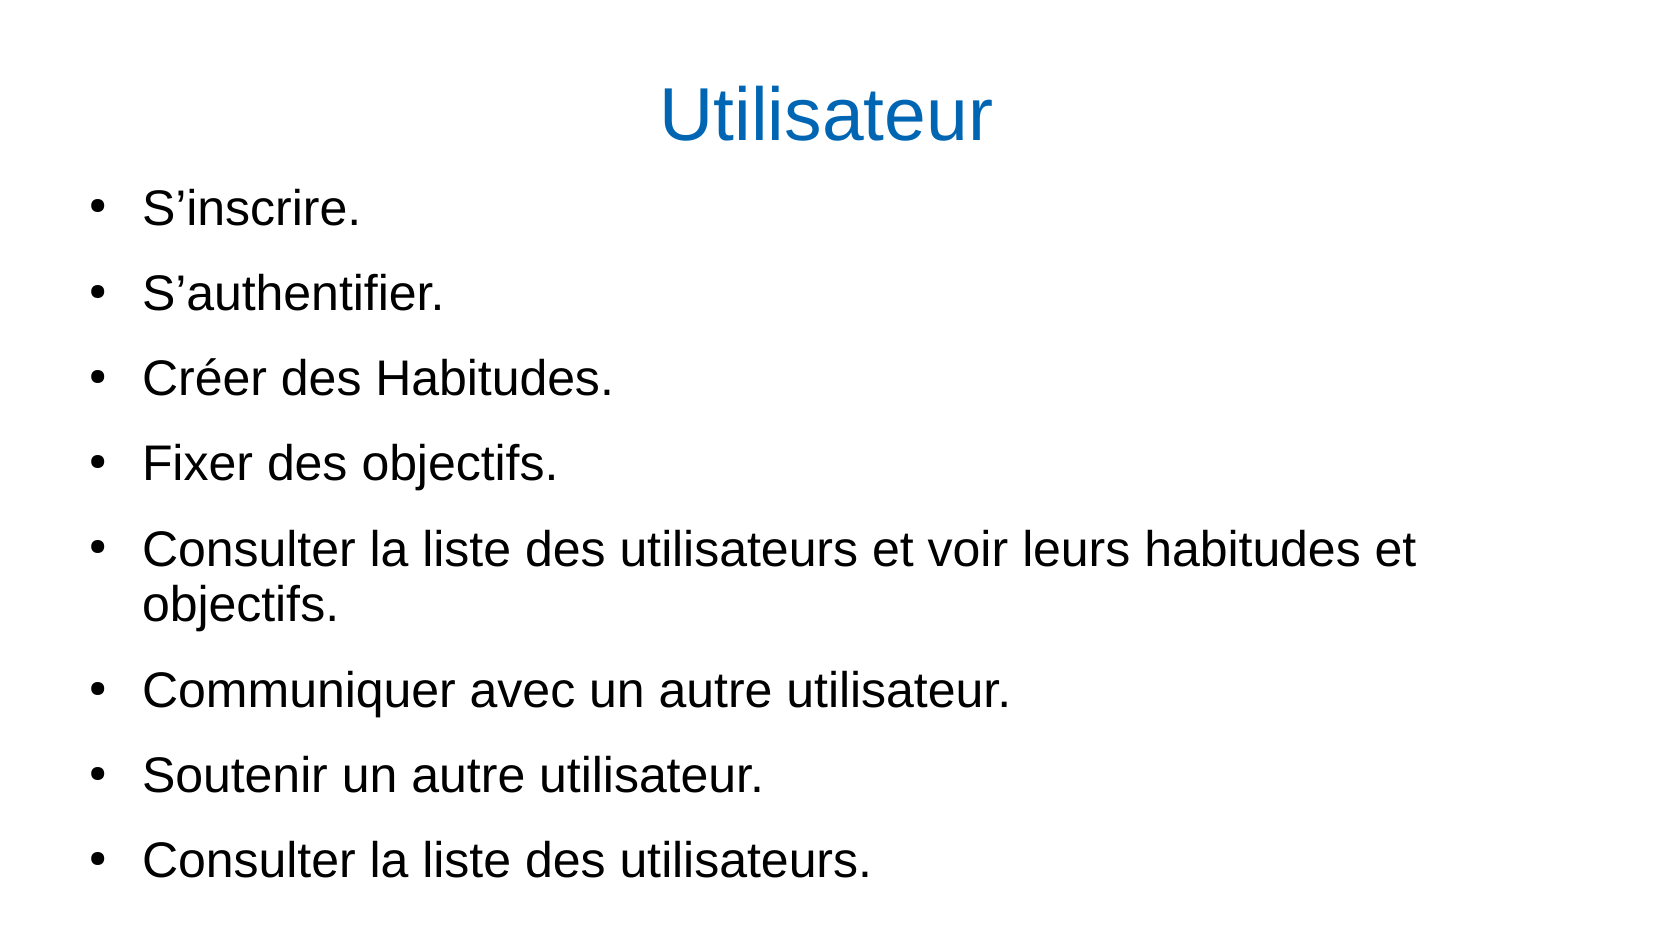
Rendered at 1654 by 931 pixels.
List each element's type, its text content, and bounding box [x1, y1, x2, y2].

title Utilisateur [82, 37, 1571, 193]
list S’inscrire. S’authentifier. Créer des Habitudes. Fixer des objectifs. Consulter la liste des utilisateurs et voir leurs habitudes et objectifs. Communiquer avec un autre utilisateur. Soutenir un autre utilisateur. Consulter la liste des utilisateurs. [71, 179, 1560, 910]
